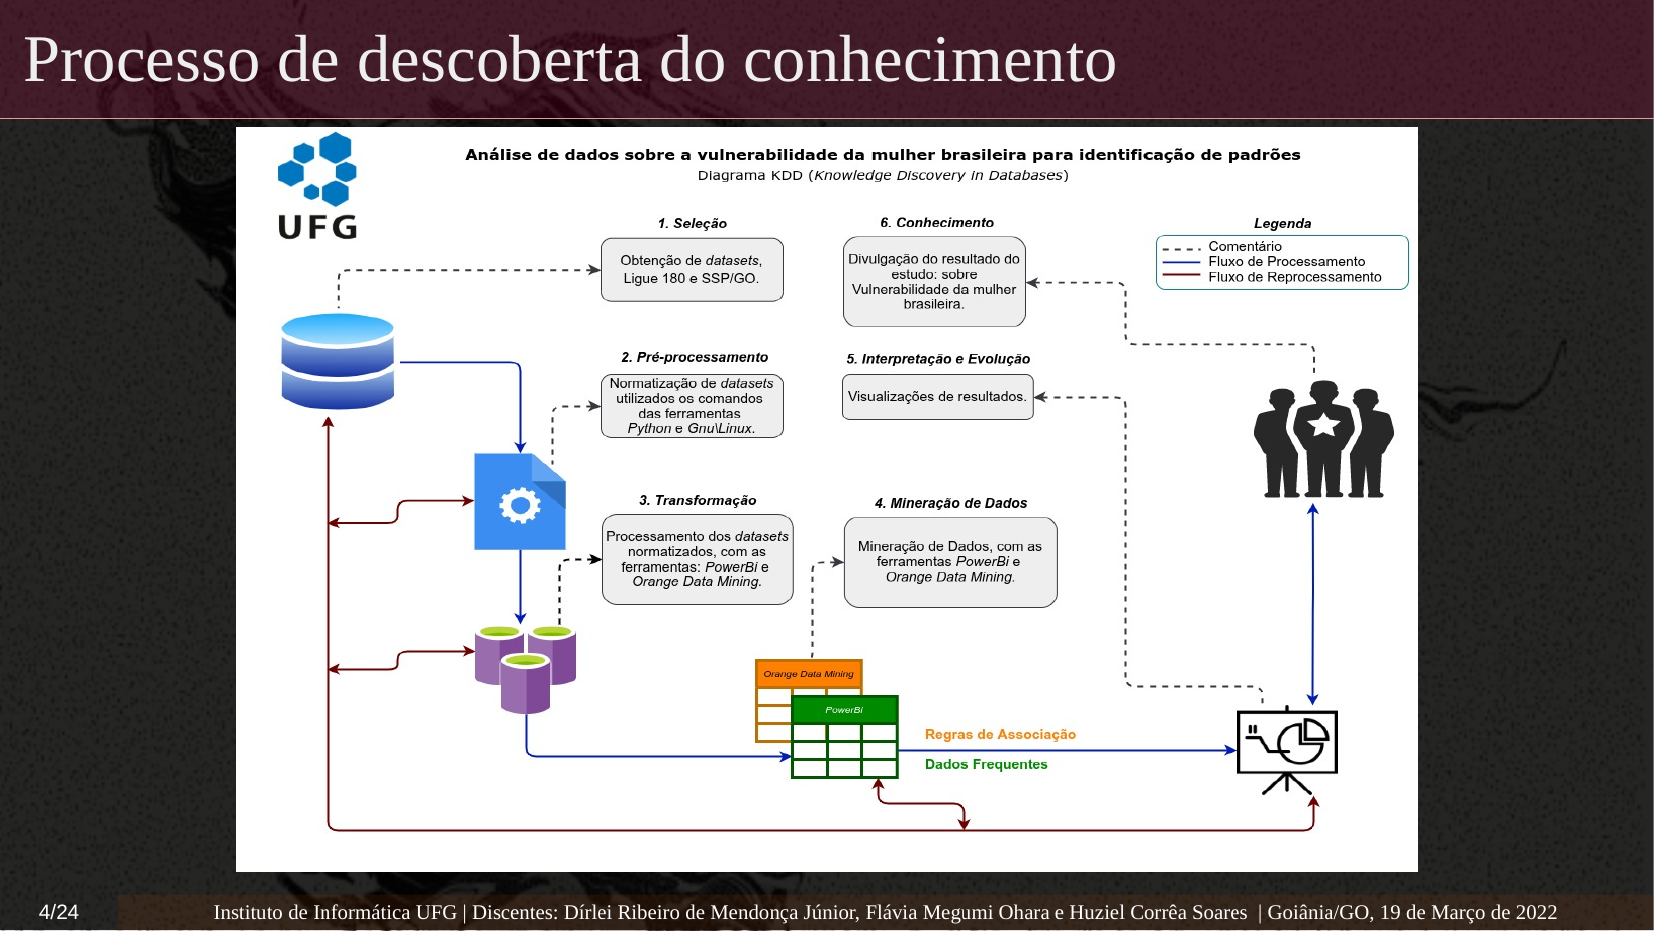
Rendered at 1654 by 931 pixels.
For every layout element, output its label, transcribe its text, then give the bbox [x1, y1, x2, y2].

title Processo de descoberta do conhecimento [0, 0, 1654, 119]
picture [236, 127, 1418, 872]
